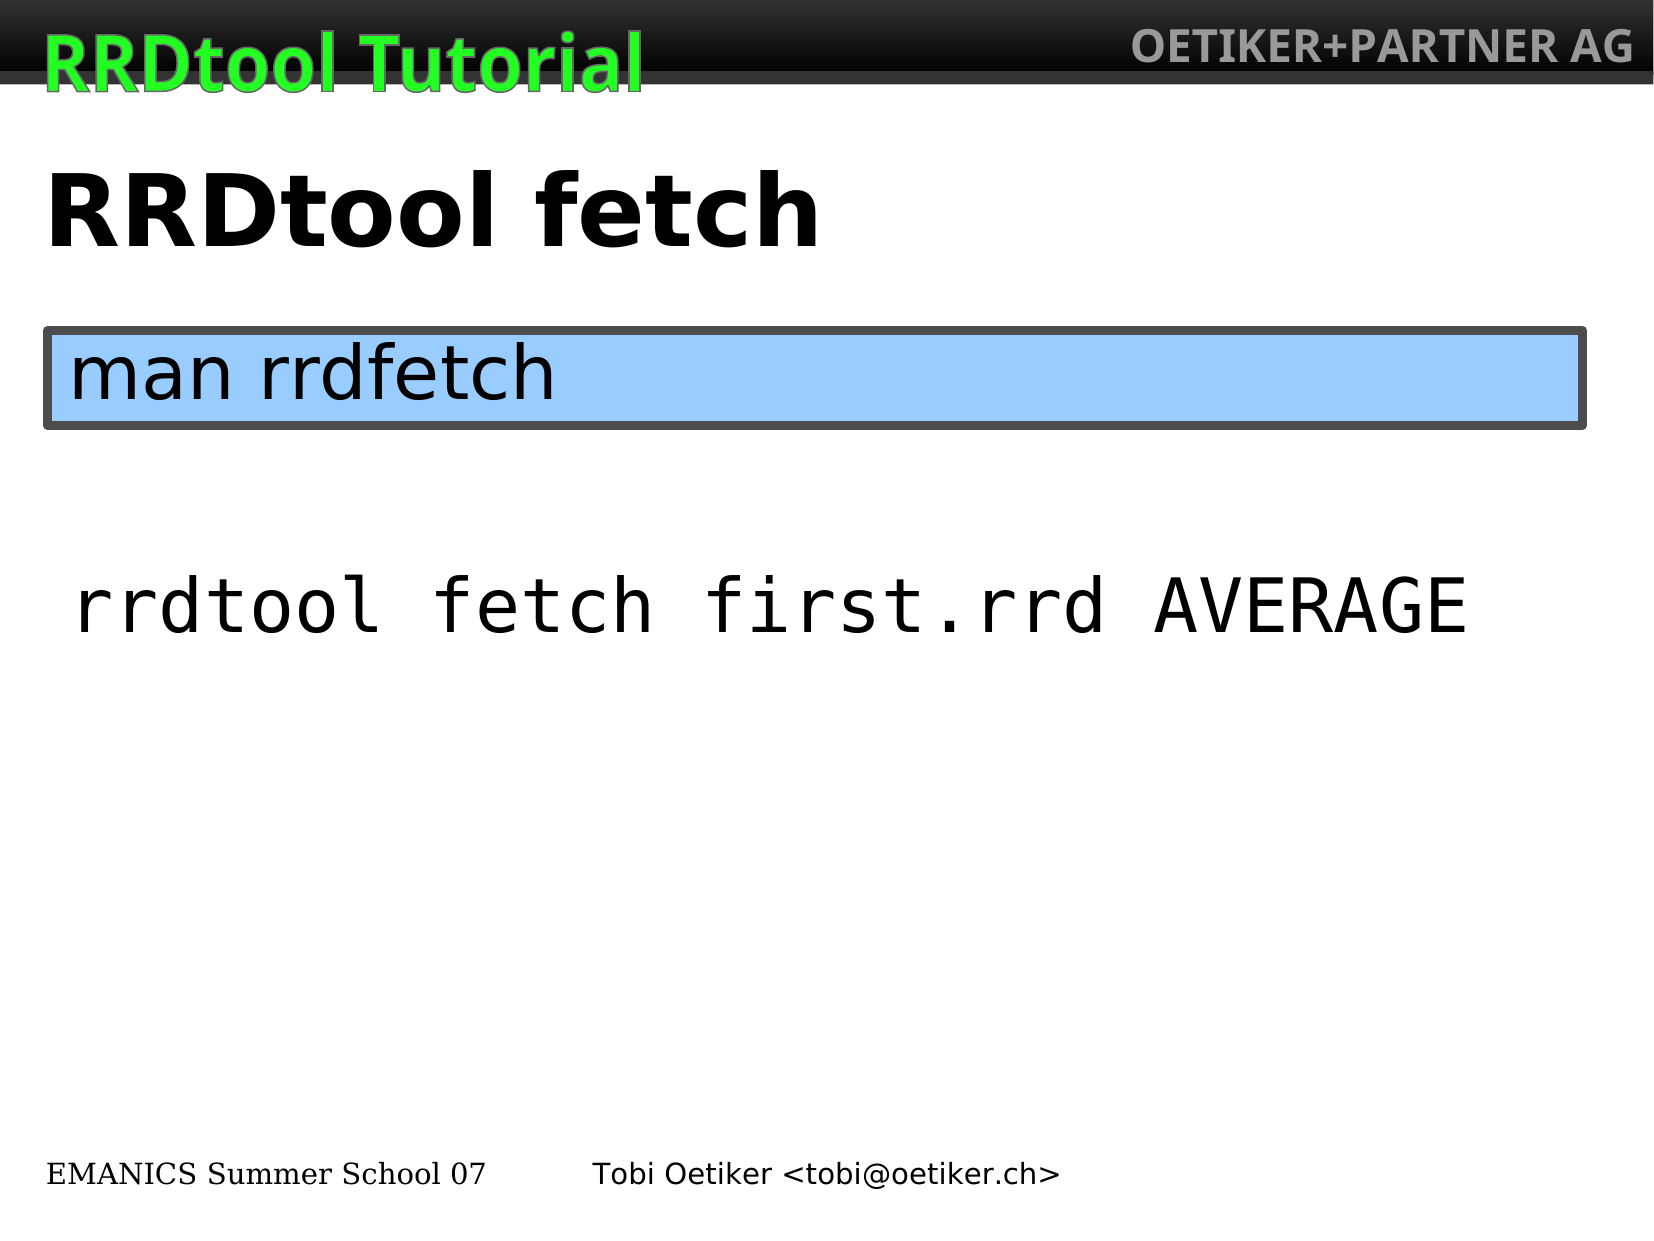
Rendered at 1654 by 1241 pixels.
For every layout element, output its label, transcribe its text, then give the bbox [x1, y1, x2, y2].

title RRDtool fetch [43, 137, 1582, 287]
list man rrdfetch rrdtool fetch first.rrd AVERAGE [50, 329, 1571, 1099]
text_box [1571, 330, 1583, 426]
